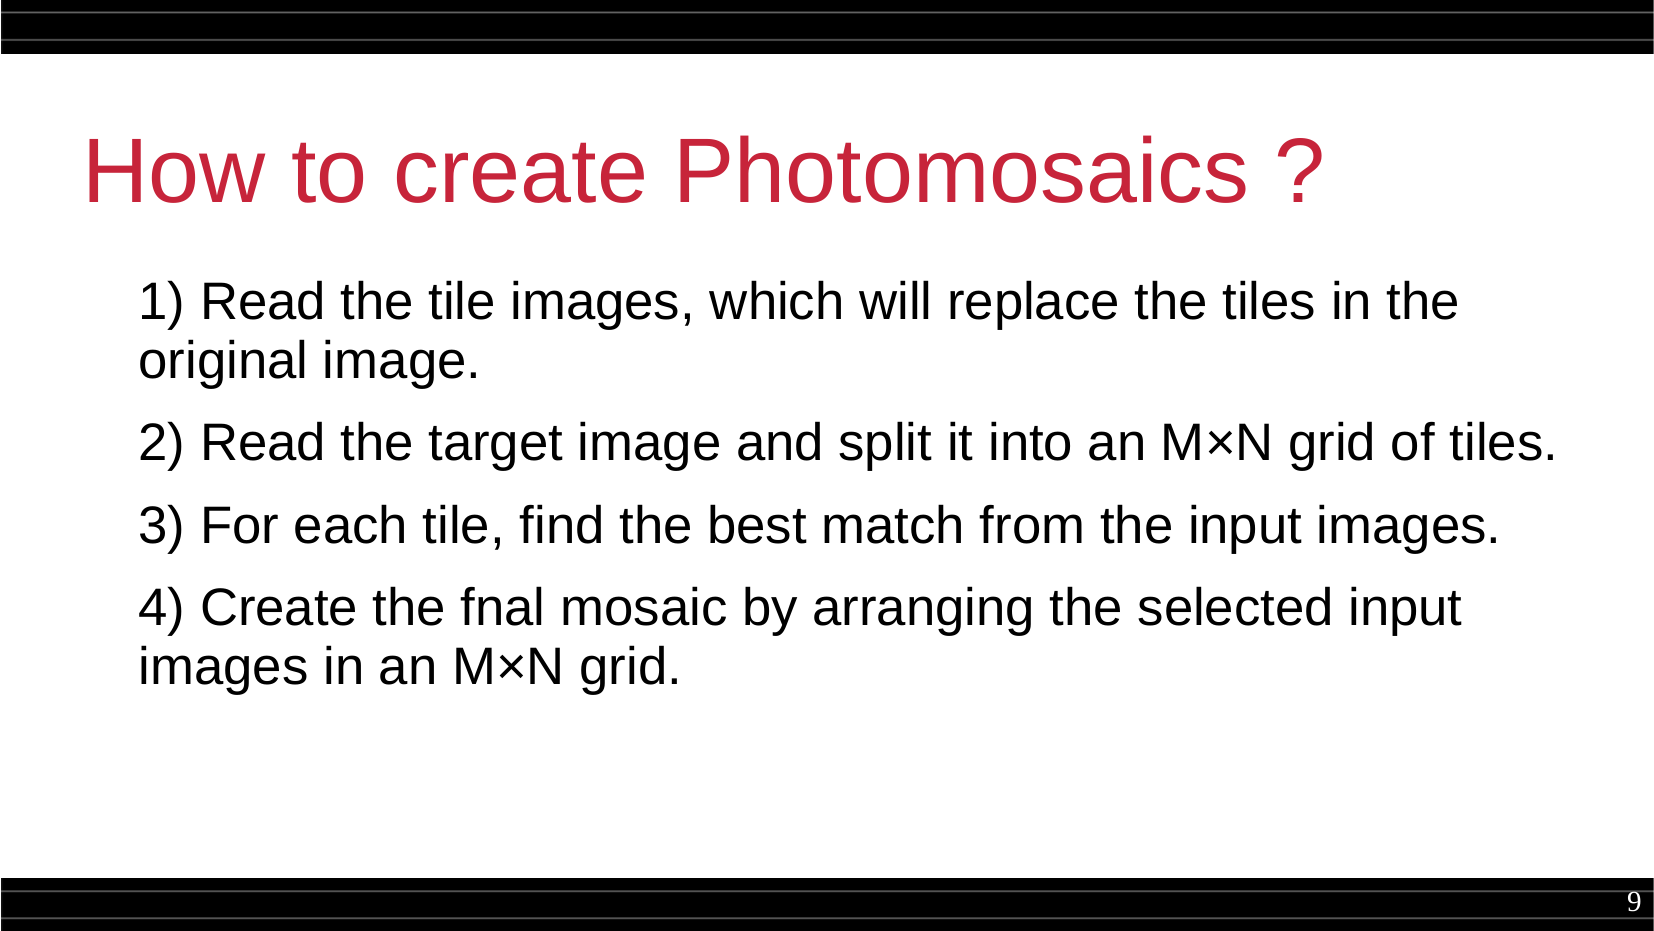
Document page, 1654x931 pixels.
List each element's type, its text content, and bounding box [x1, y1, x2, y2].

title How to create Photomosaics ? [82, 92, 1571, 249]
picture [1, 878, 1654, 931]
picture [1, 0, 1654, 54]
list 1) Read the tile images, which will replace the tiles in the original image. 2) Read the target image and split it into an M×N grid of tiles. 3) For each tile, find the best match from the input images. 4) Create the fnal mosaic by arranging the selected input images in an M×N grid. [82, 271, 1571, 758]
